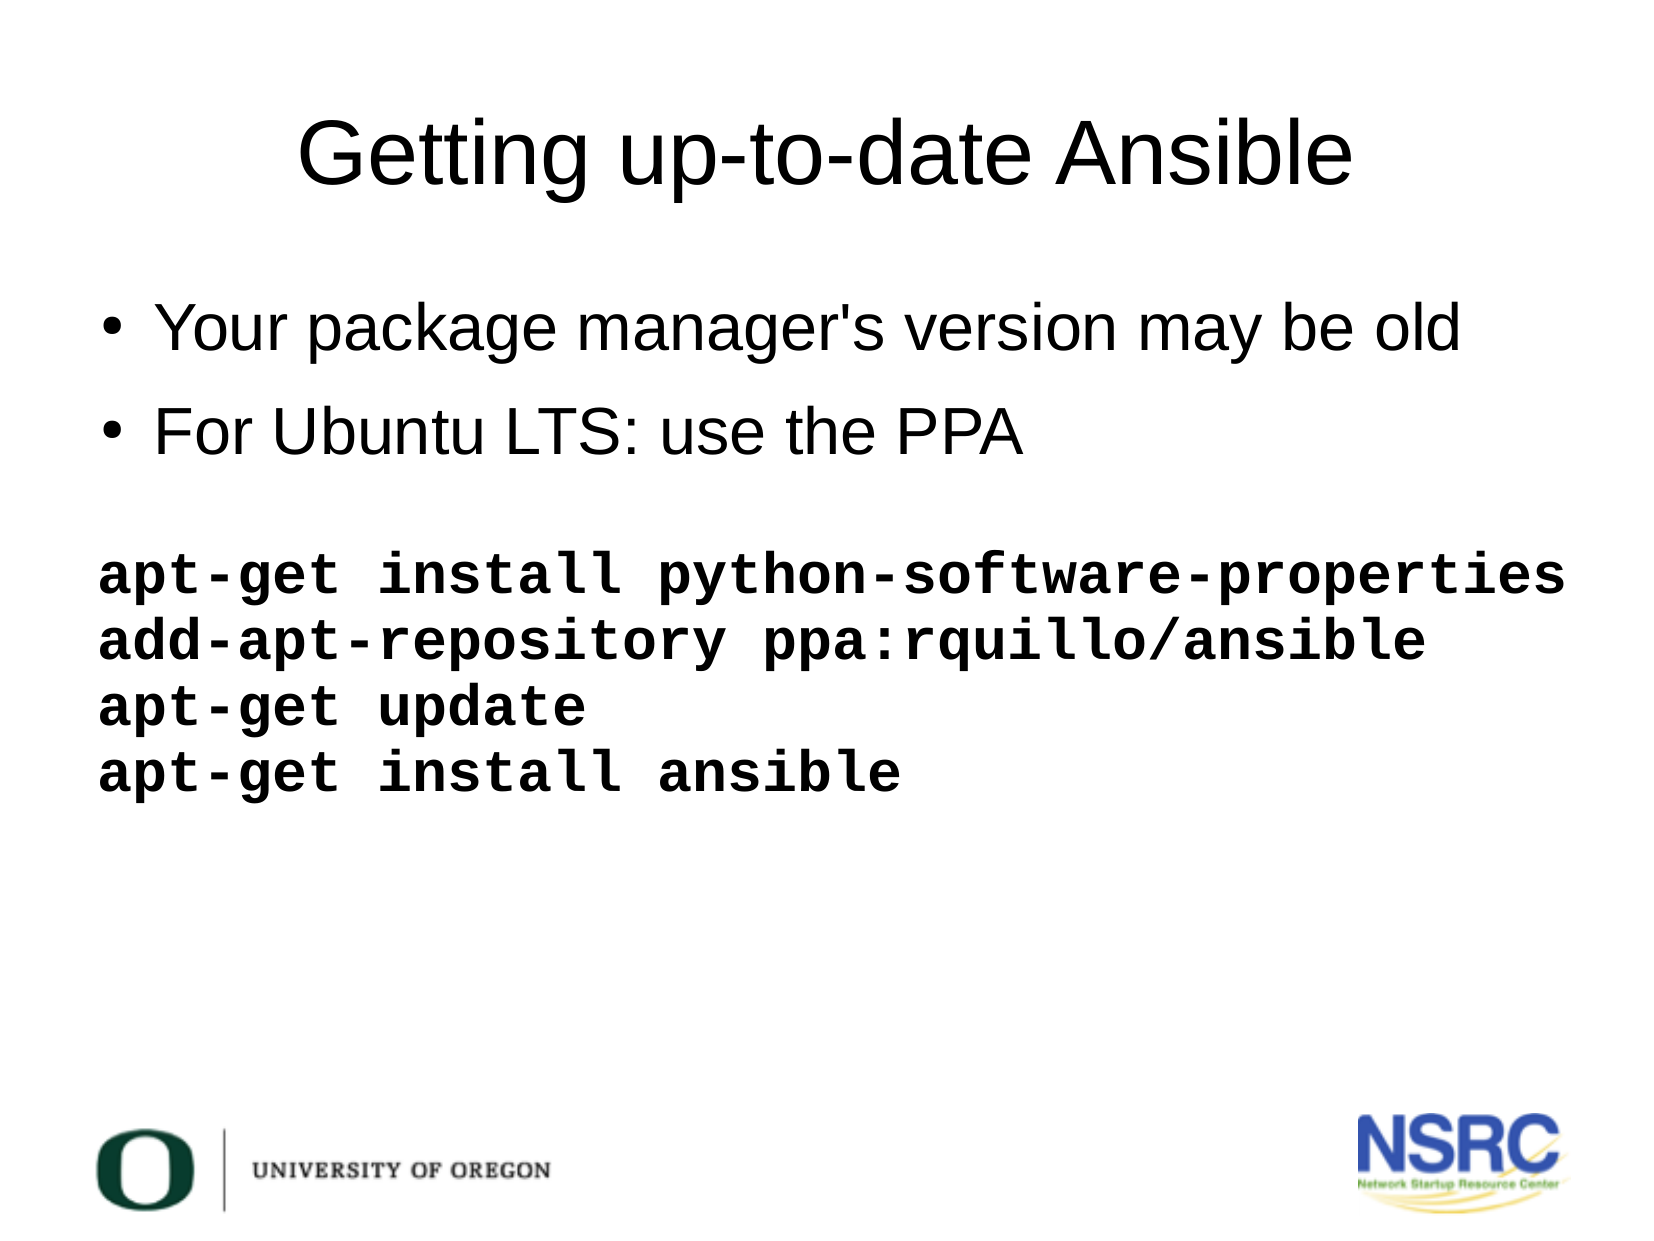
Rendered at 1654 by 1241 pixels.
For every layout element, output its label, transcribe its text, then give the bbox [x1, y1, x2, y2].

picture [82, 1125, 566, 1216]
title Getting up-to-date Ansible [82, 49, 1571, 257]
list Your package manager's version may be old For Ubuntu LTS: use the PPA [82, 290, 1571, 473]
text_box apt-get install python-software-properties add-apt-repository ppa:rquillo/ansible apt-get update apt-get install ansible [82, 537, 1630, 817]
picture [1358, 1113, 1571, 1216]
